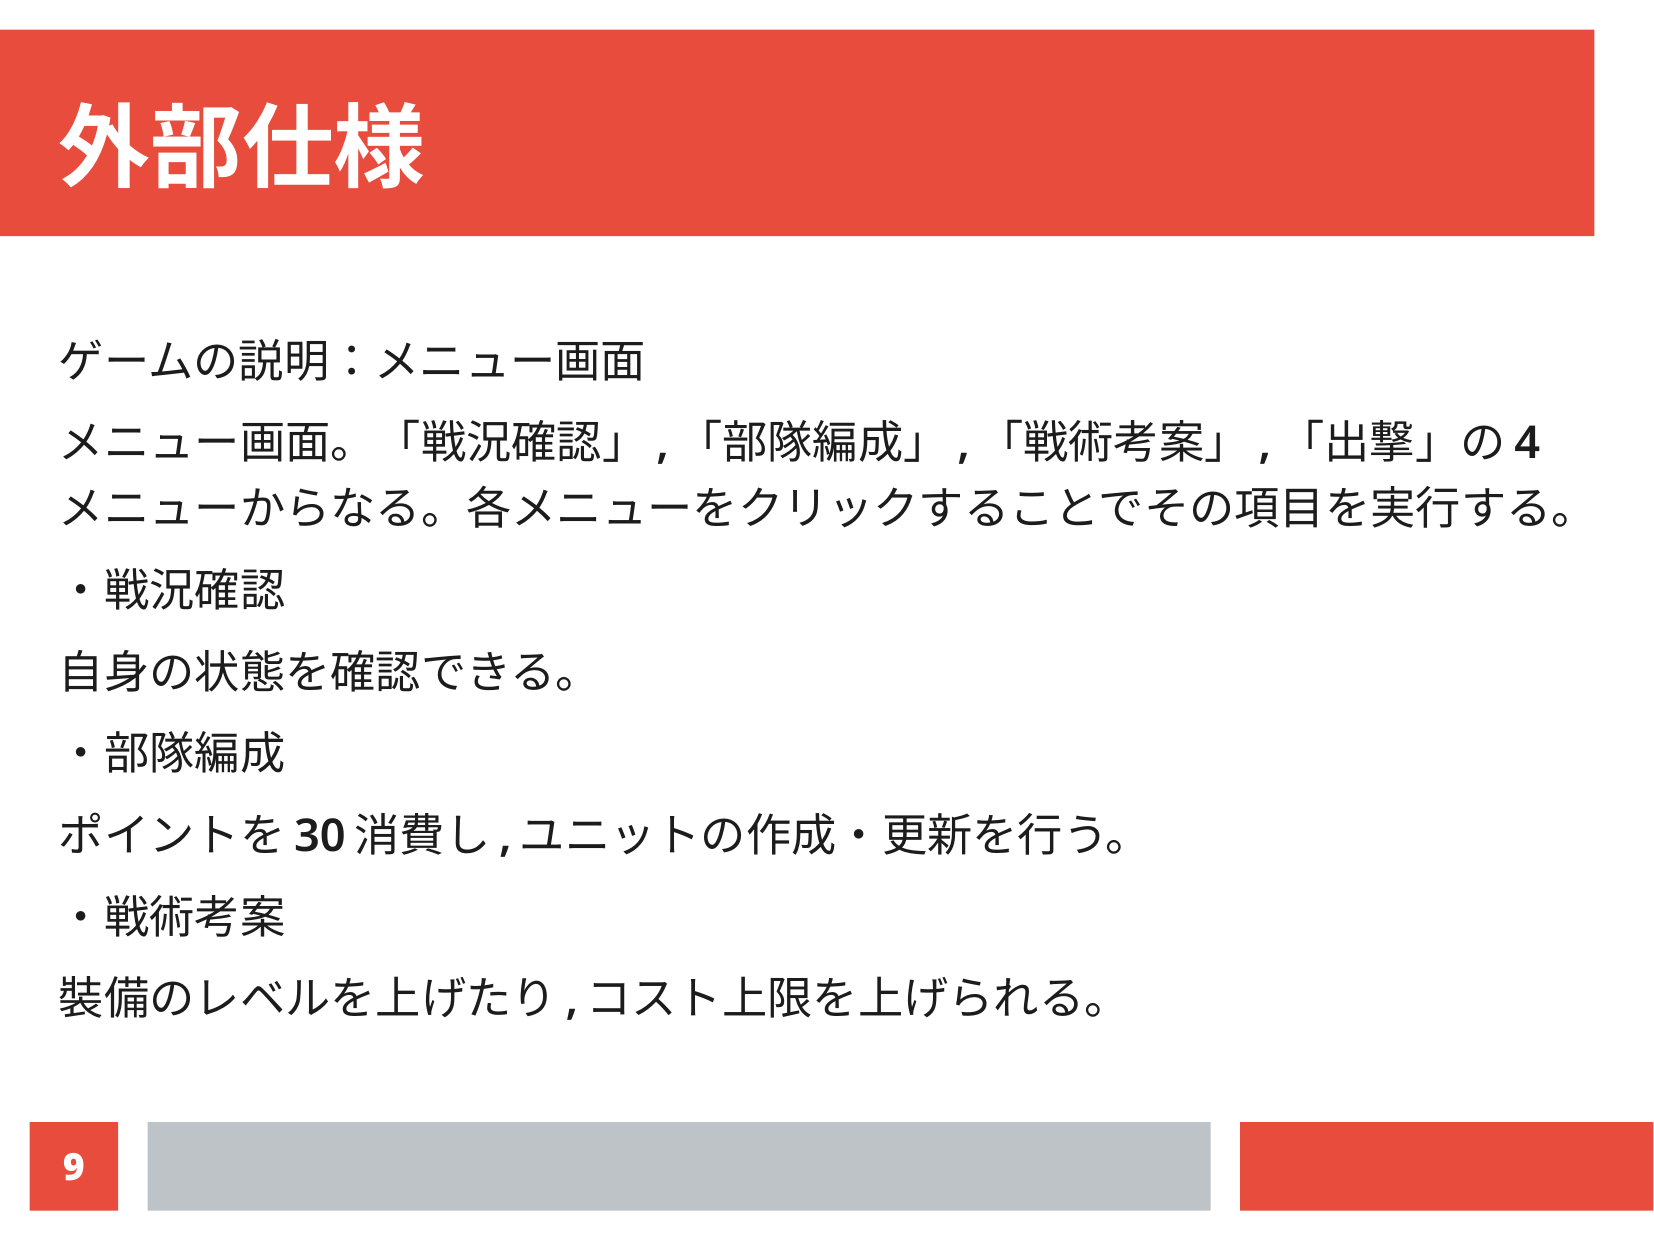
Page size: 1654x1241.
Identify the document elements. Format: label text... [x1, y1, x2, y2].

title 外部仕様 [59, 59, 1595, 207]
list ゲームの説明：メニュー画面 メニュー画面。「戦況確認」,「部隊編成」,「戦術考案」,「出撃」の4メニューからなる。各メニューをクリックすることでその項目を実行する。 ・戦況確認 自身の状態を確認できる。 ・部隊編成 ポイントを30消費し,ユニットの作成・更新を行う。 ・戦術考案 裝備のレベルを上げたり,コスト上限を上げられる。 [59, 324, 1565, 1093]
